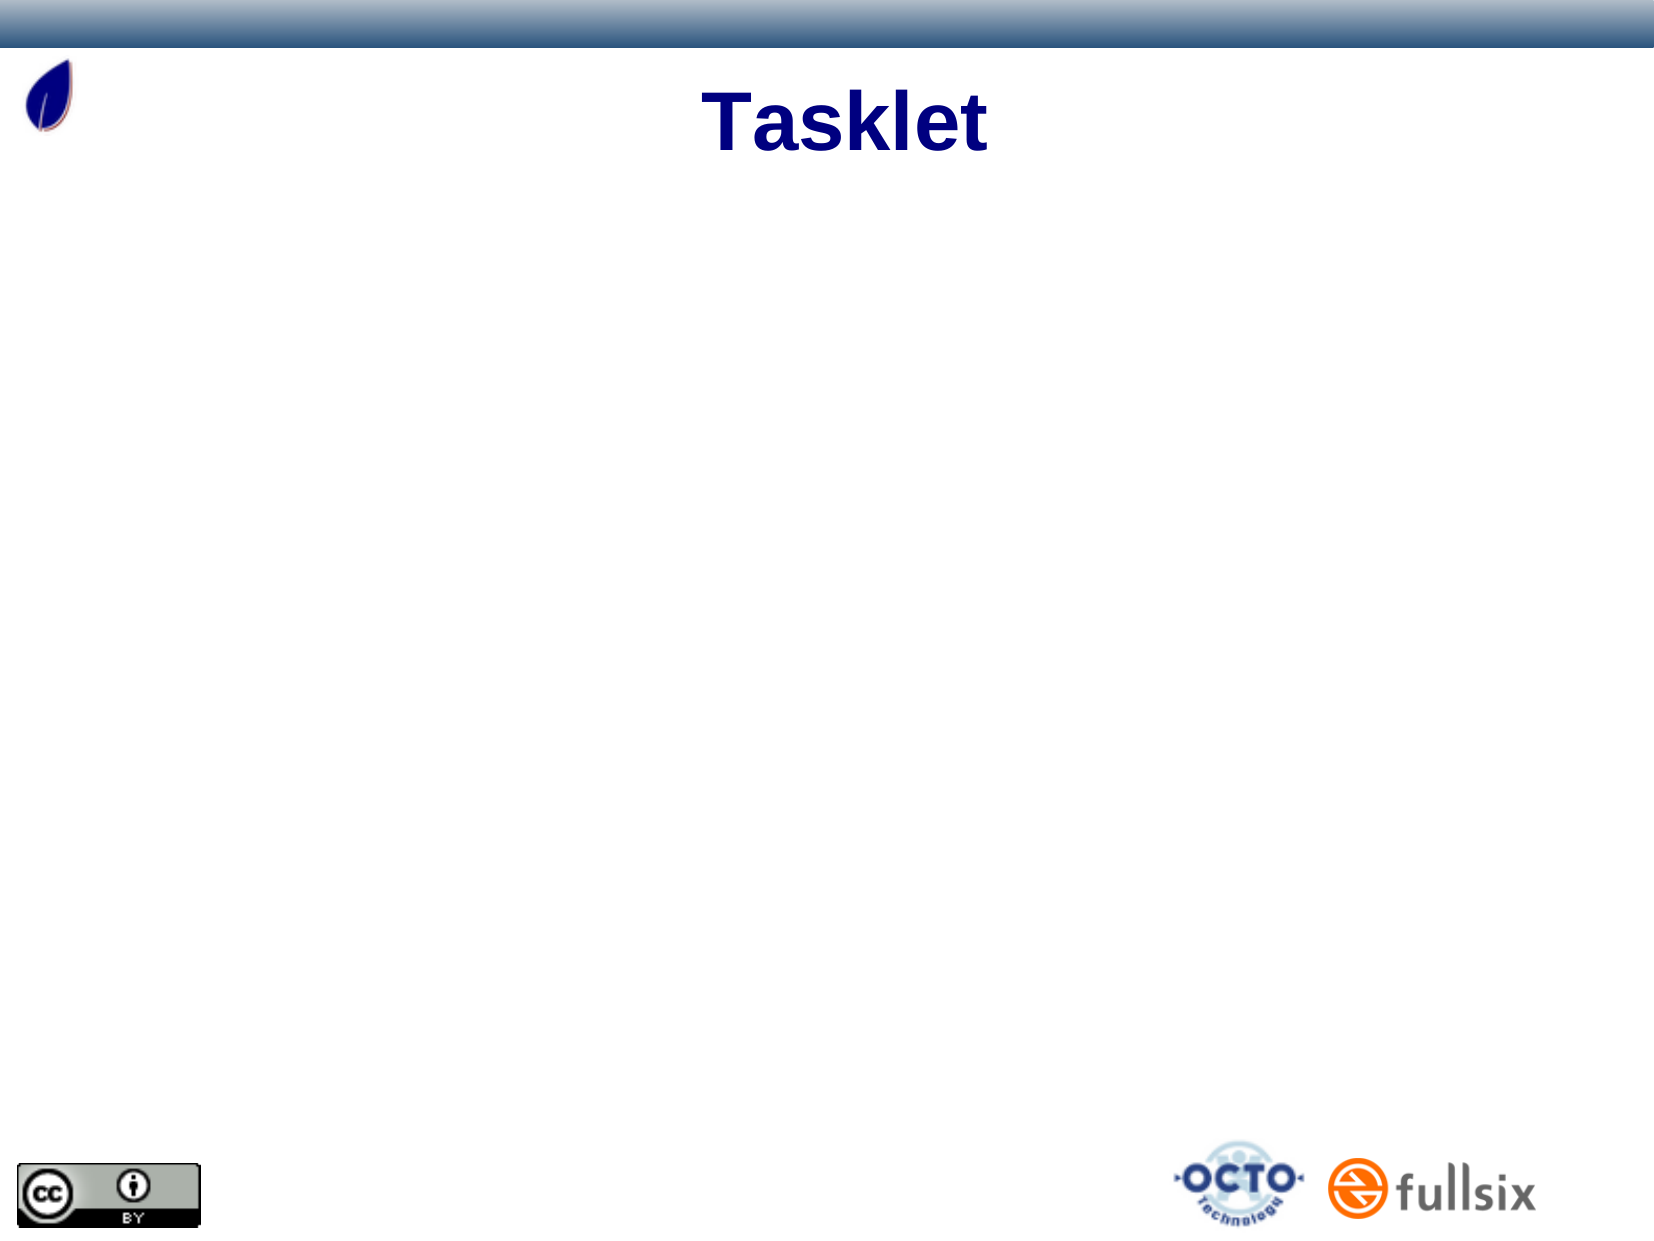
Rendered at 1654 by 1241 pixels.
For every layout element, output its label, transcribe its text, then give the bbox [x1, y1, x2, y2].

picture [17, 1163, 201, 1228]
picture [1328, 1158, 1536, 1219]
title Tasklet [156, 55, 1534, 188]
picture [14, 55, 89, 136]
picture [1166, 1138, 1313, 1235]
